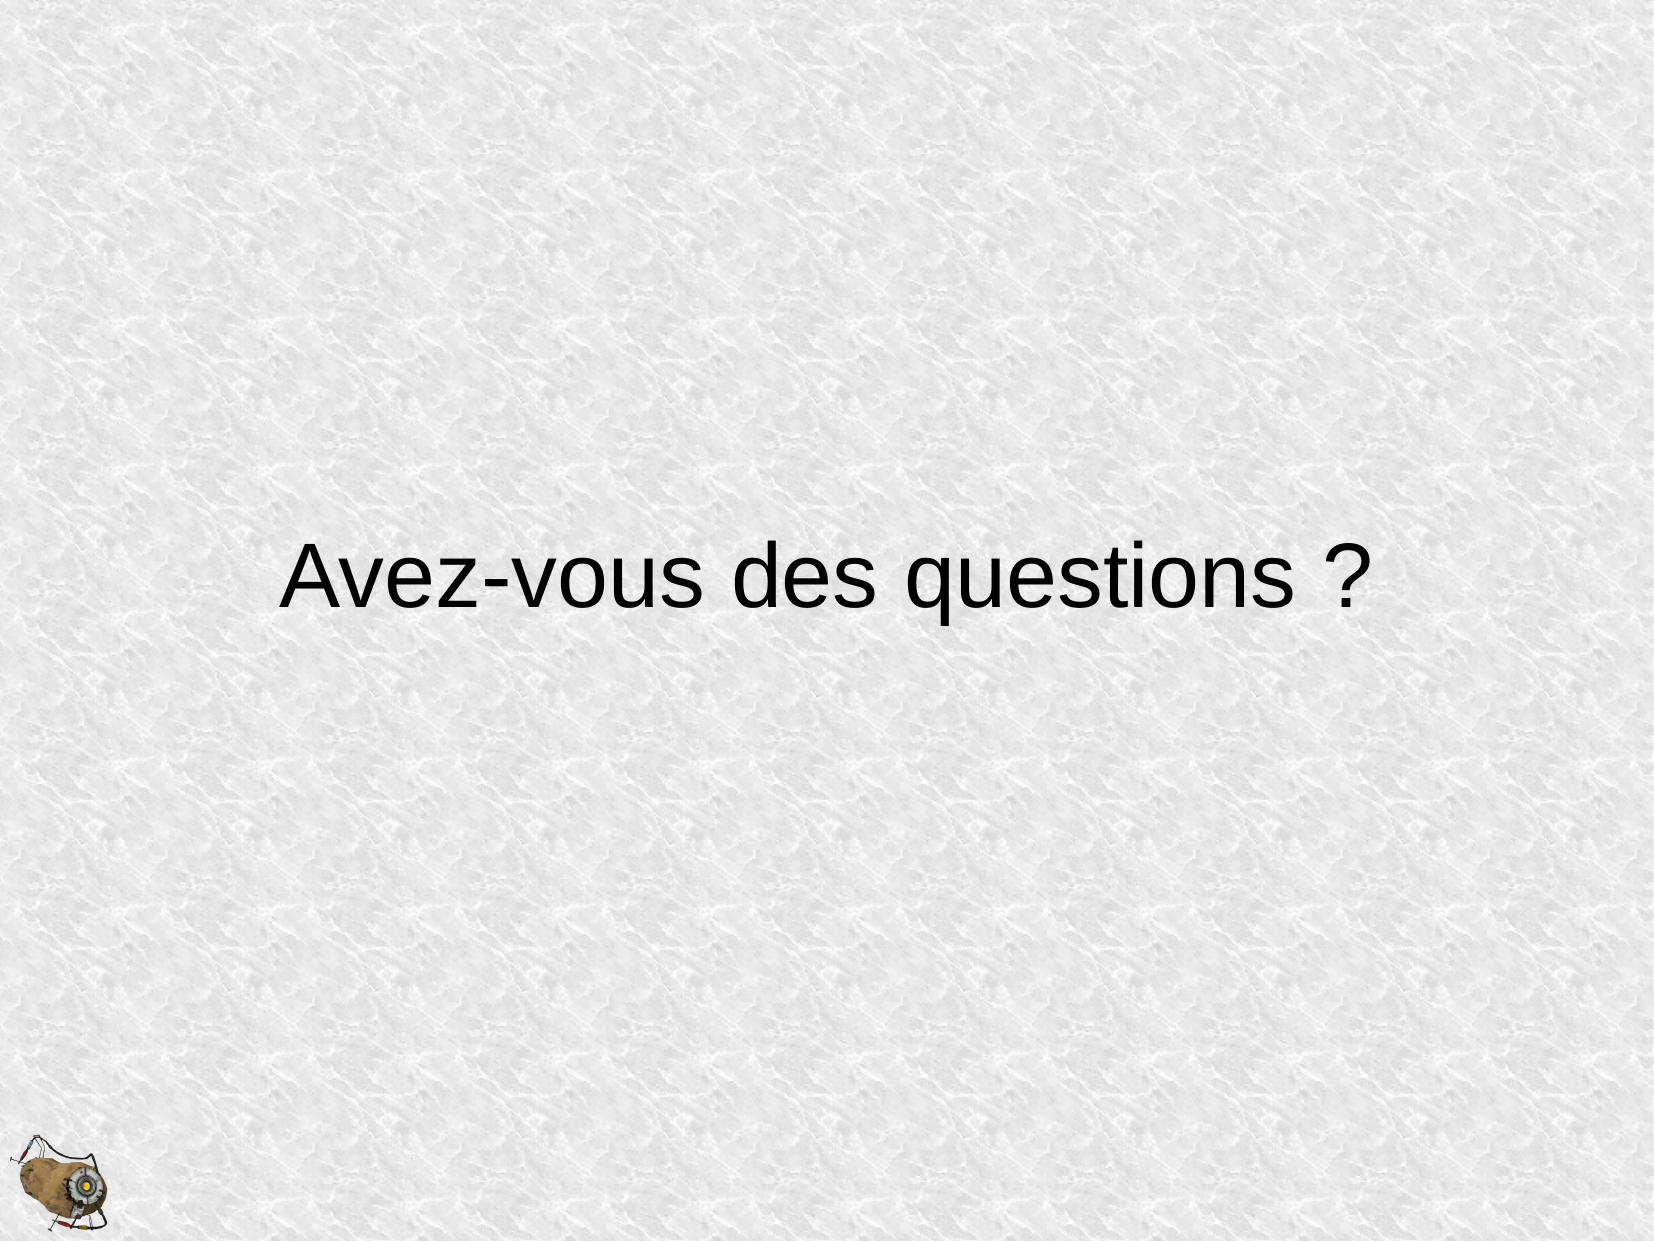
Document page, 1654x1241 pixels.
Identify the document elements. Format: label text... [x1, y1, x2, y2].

picture [0, 0, 1654, 1241]
title Avez-vous des questions ? [82, 472, 1571, 680]
